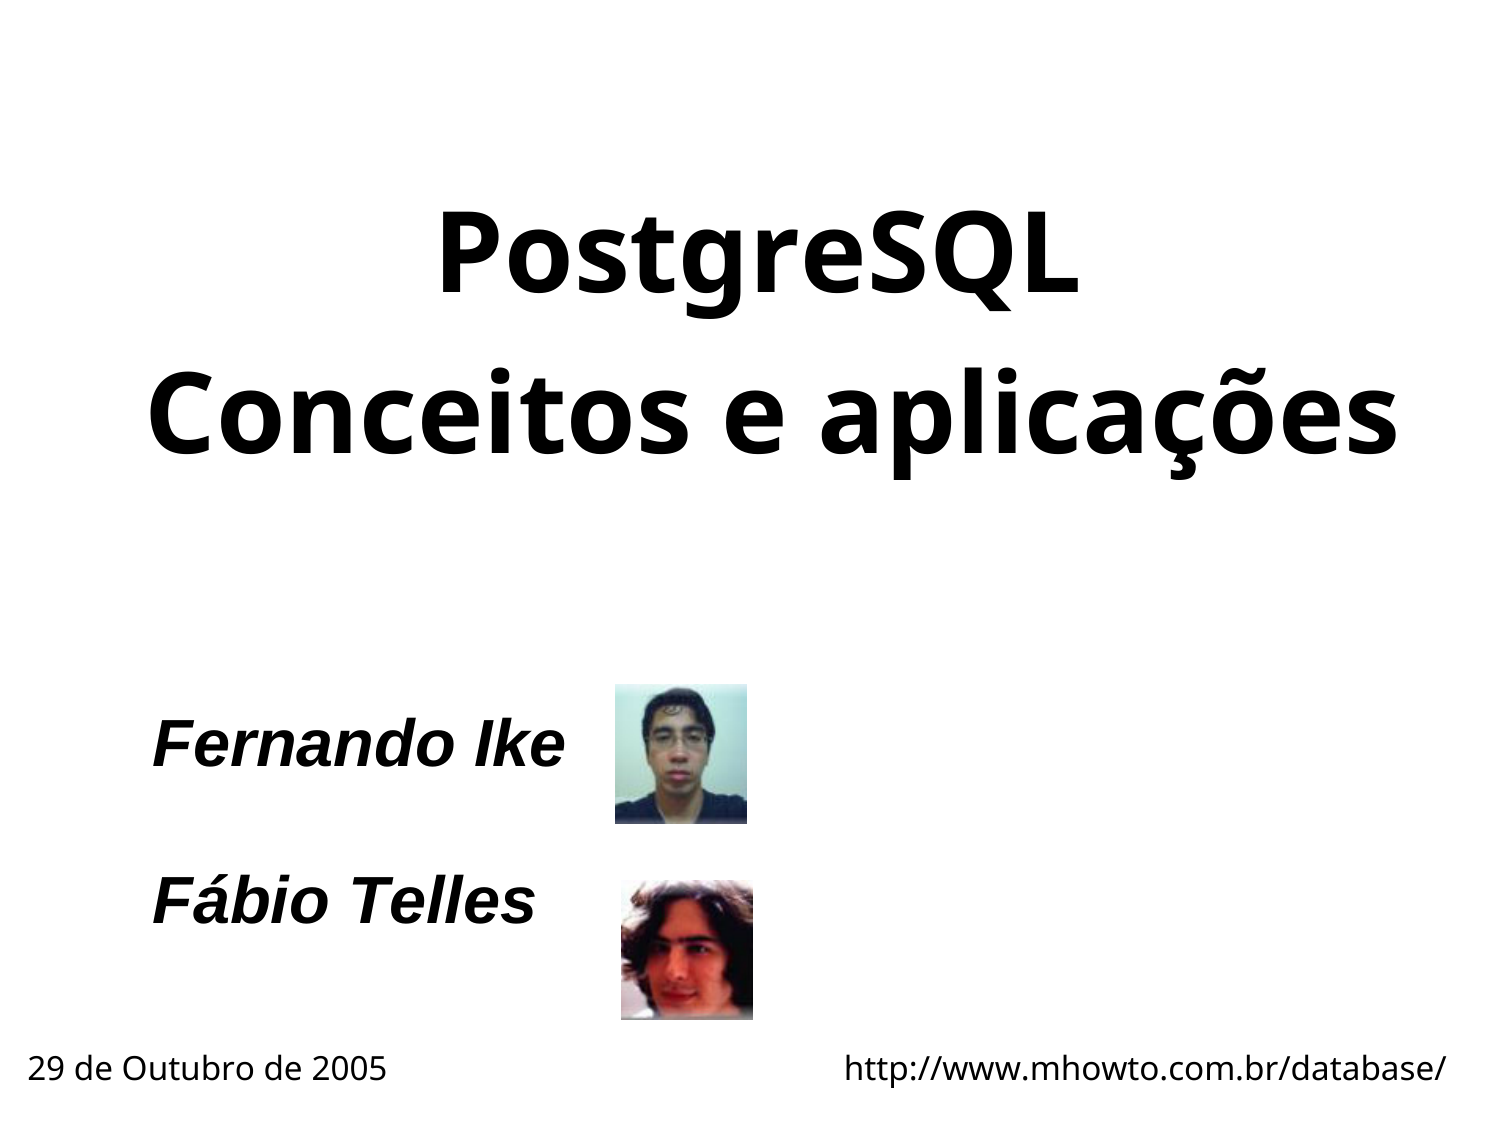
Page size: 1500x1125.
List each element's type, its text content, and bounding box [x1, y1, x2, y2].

text_box Fernando Ike Fábio Telles [137, 694, 1214, 1069]
text_box PostgreSQL Conceitos e aplicações [97, 157, 1448, 596]
picture [615, 684, 747, 824]
text_box 29 de Outubro de 2005 [12, 1037, 625, 1095]
picture [621, 880, 753, 1020]
text_box http://www.mhowto.com.br/database/ [700, 1037, 1463, 1095]
